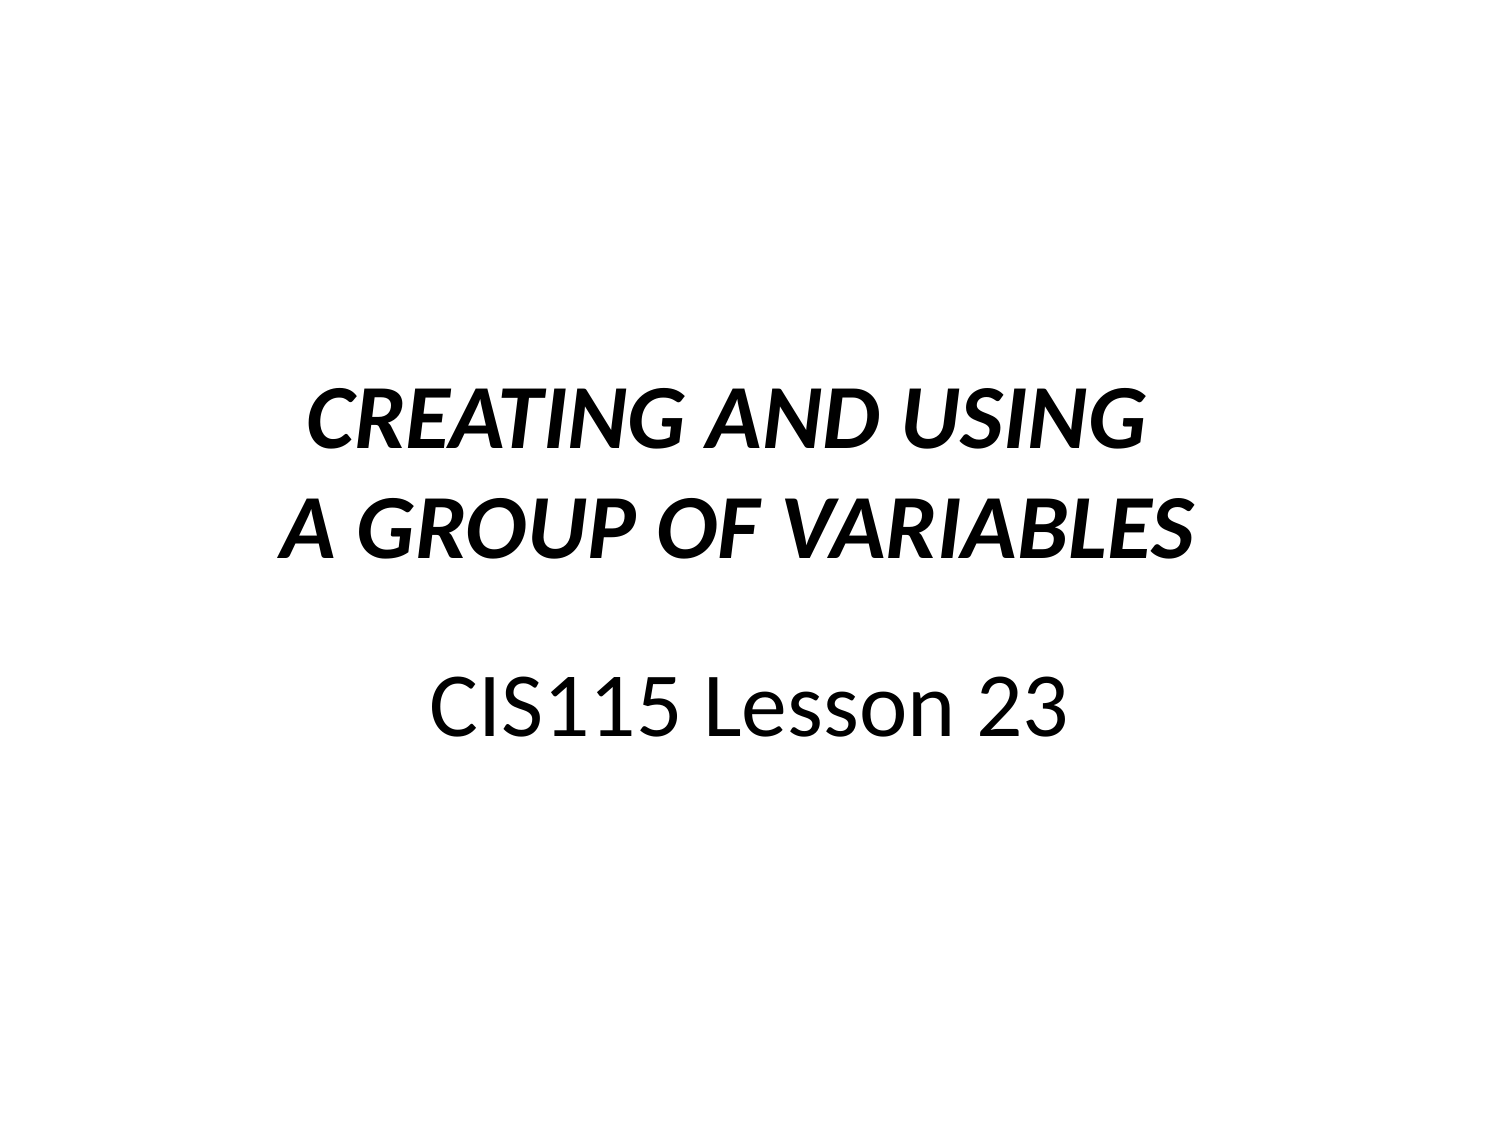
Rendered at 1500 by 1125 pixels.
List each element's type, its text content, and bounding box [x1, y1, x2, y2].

title CREATING AND USING A GROUP OF VARIABLES [75, 349, 1400, 591]
subtitle CIS115 Lesson 23 [225, 637, 1275, 925]
